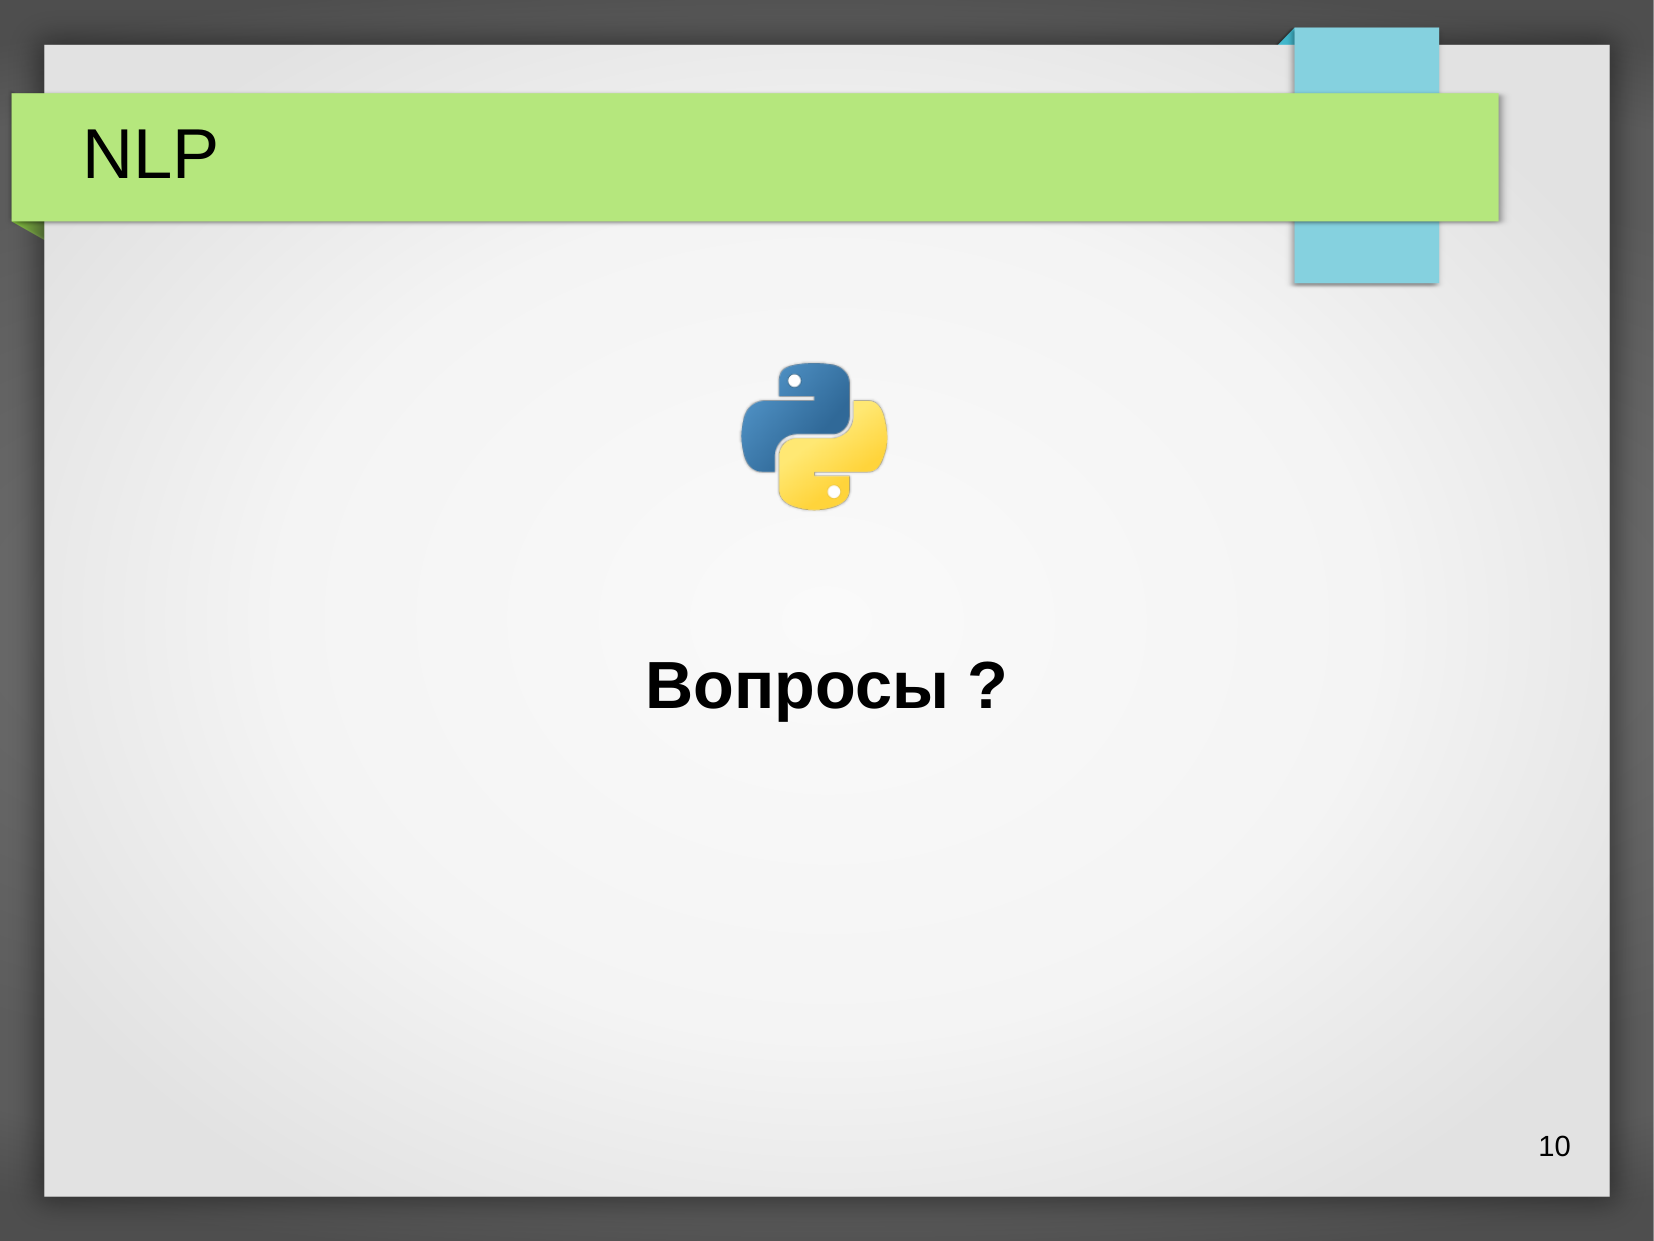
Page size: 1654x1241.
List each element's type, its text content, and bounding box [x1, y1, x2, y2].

subtitle Вопросы ? [82, 236, 1571, 1134]
title NLP [82, 118, 1406, 190]
picture [0, 0, 1654, 1241]
